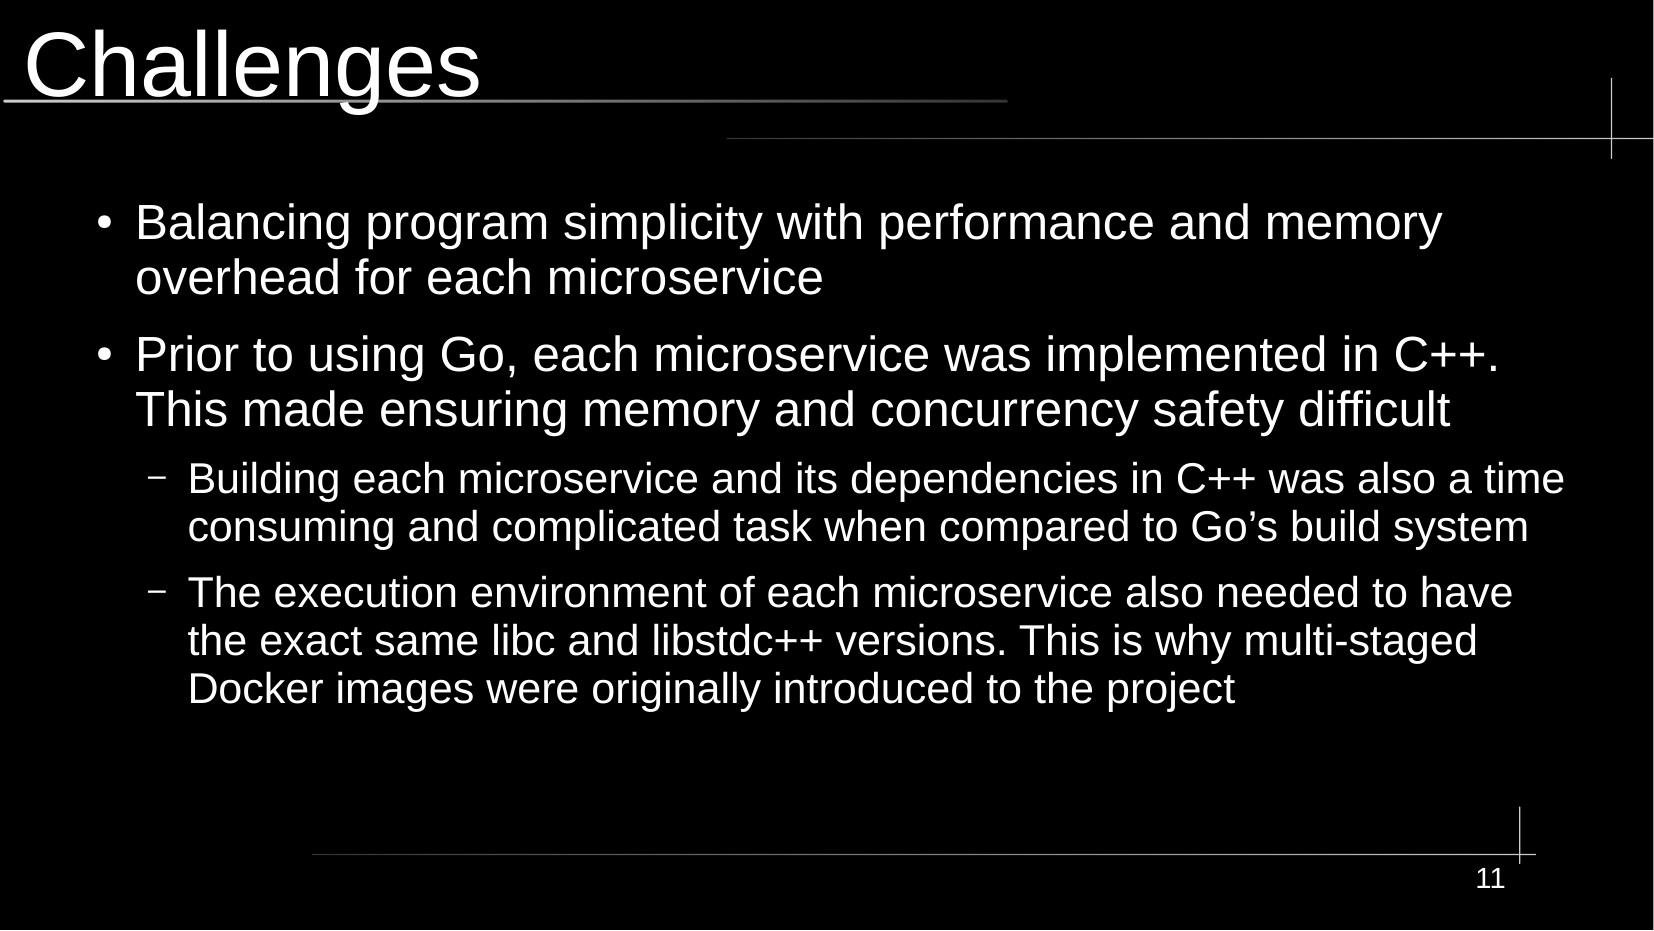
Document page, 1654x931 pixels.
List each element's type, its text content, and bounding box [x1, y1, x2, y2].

title Challenges [23, 11, 1589, 119]
list Balancing program simplicity with performance and memory overhead for each microservice Prior to using Go, each microservice was implemented in C++. This made ensuring memory and concurrency safety difficult Building each microservice and its dependencies in C++ was also a time consuming and complicated task when compared to Go’s build system The execution environment of each microservice also needed to have the exact same libc and libstdc++ versions. This is why multi-staged Docker images were originally introduced to the project [82, 195, 1571, 735]
